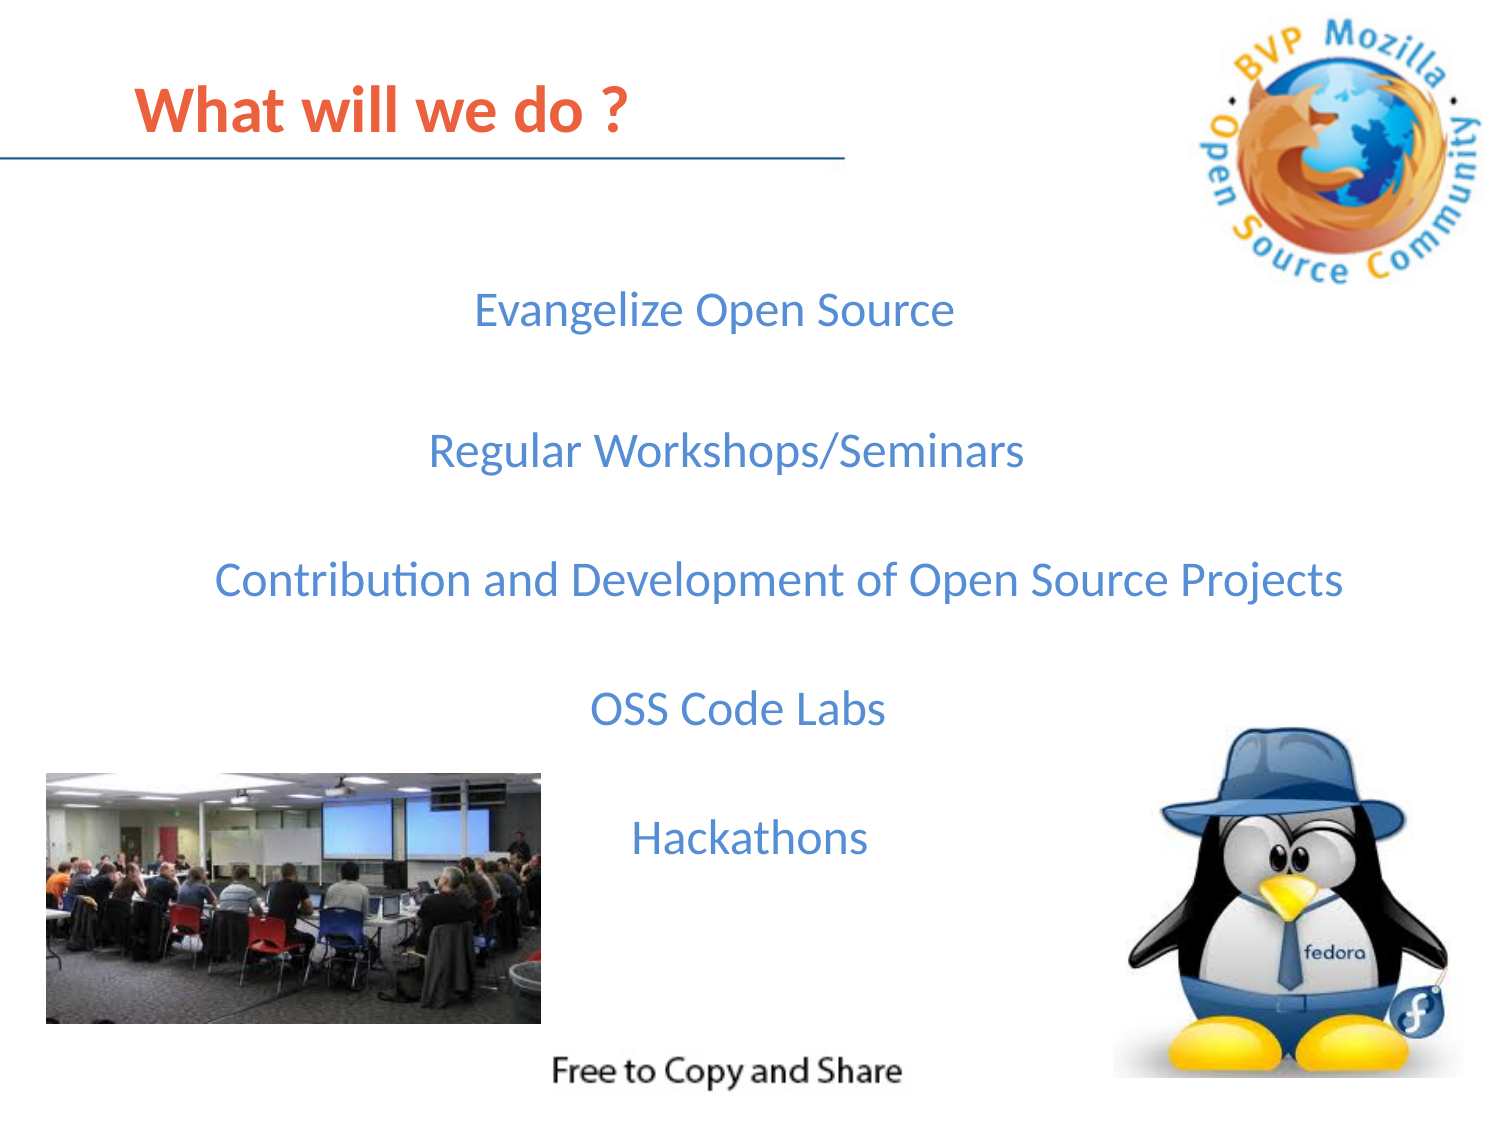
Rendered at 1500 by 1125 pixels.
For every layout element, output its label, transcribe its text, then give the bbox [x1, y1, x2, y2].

text_box What will we do ? [119, 58, 646, 154]
text_box Hackathons [541, 796, 1113, 872]
text_box Contribution and Development of Open Source Projects [187, 538, 1371, 614]
text_box Evangelize Open Source [304, 269, 1125, 345]
text_box Regular Workshops/Seminars [316, 410, 1137, 485]
text_box OSS Code Labs [328, 667, 1149, 743]
picture [0, 0, 1500, 1125]
